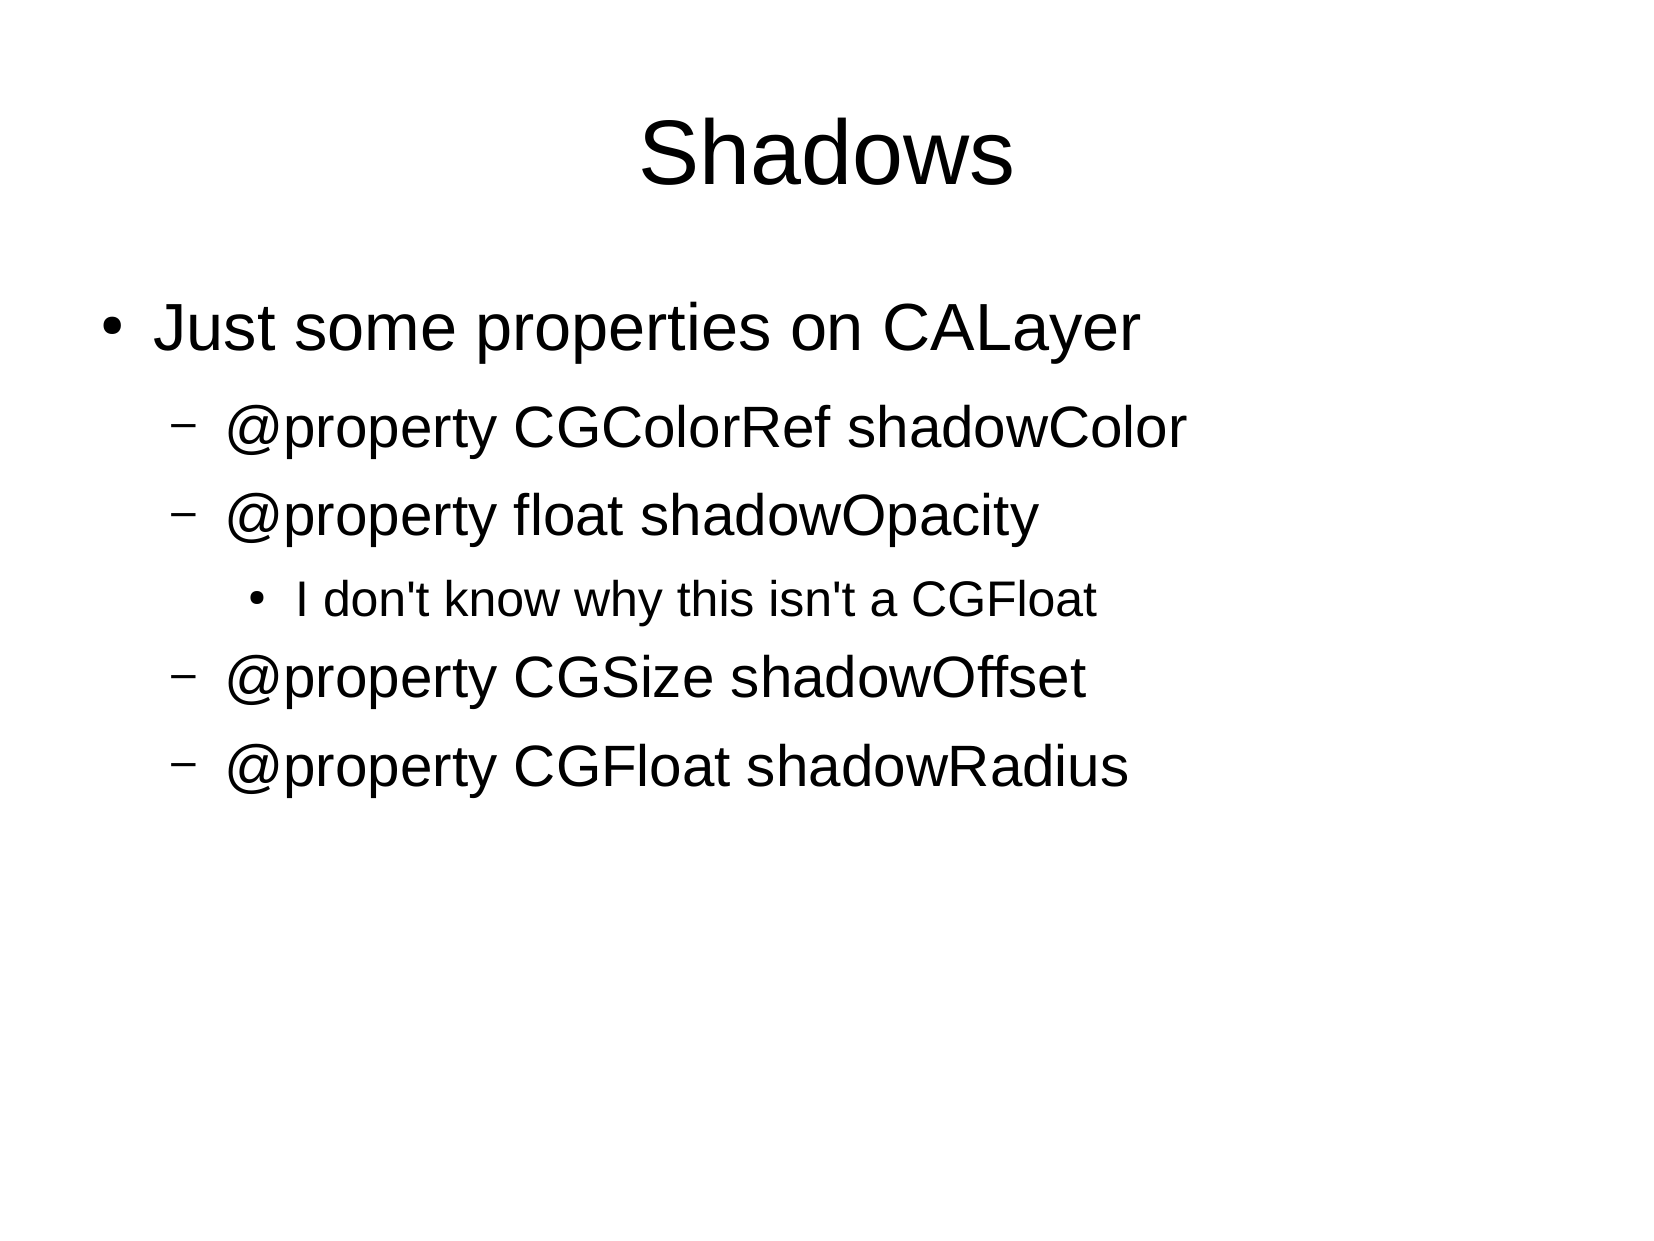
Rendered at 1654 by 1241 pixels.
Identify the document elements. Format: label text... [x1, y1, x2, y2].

title Shadows [82, 49, 1571, 257]
list Just some properties on CALayer @property CGColorRef shadowColor @property float shadowOpacity I don't know why this isn't a CGFloat @property CGSize shadowOffset @property CGFloat shadowRadius [82, 290, 1538, 1010]
